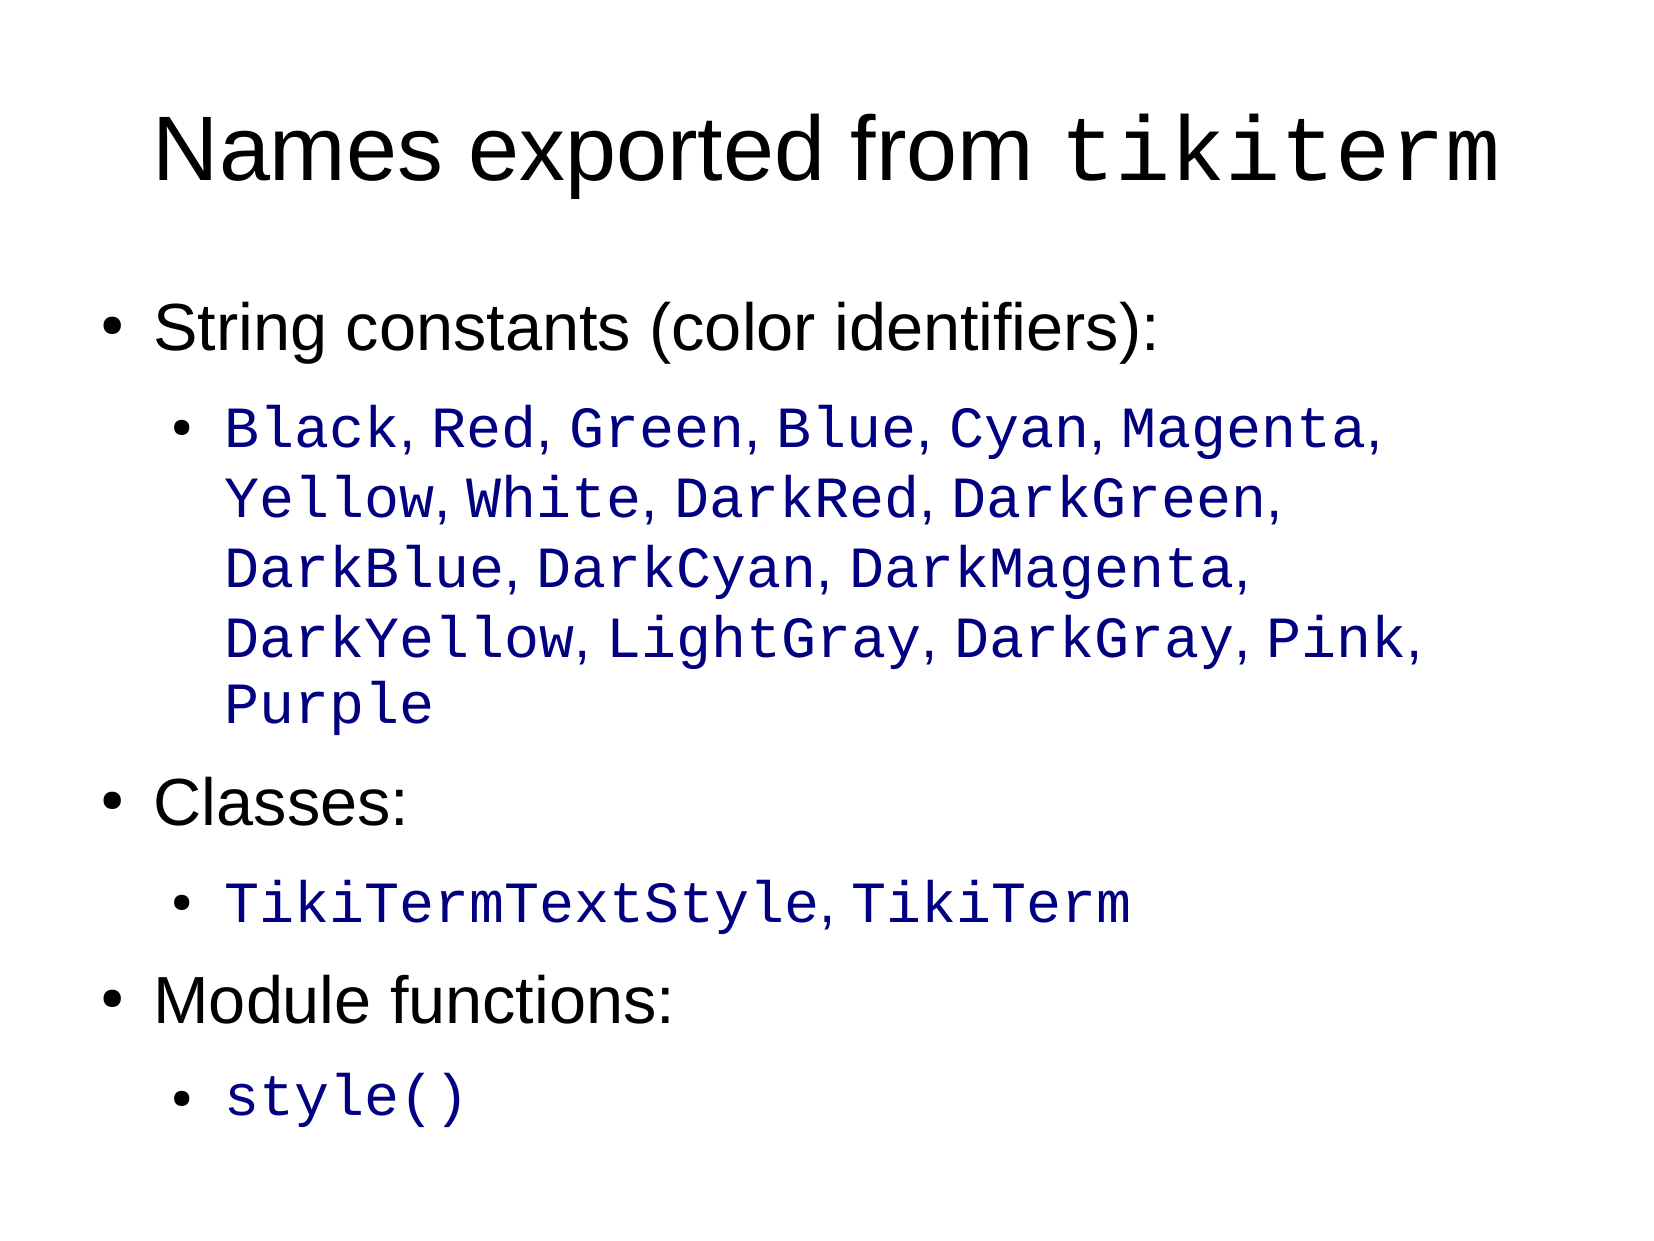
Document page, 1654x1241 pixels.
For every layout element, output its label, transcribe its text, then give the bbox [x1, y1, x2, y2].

list String constants (color identifiers): Black, Red, Green, Blue, Cyan, Magenta, Yellow, White, DarkRed, DarkGreen, DarkBlue, DarkCyan, DarkMagenta, DarkYellow, LightGray, DarkGray, Pink, Purple Classes: TikiTermTextStyle, TikiTerm Module functions: style() [82, 290, 1571, 1118]
title Names exported from tikiterm [82, 49, 1571, 257]
